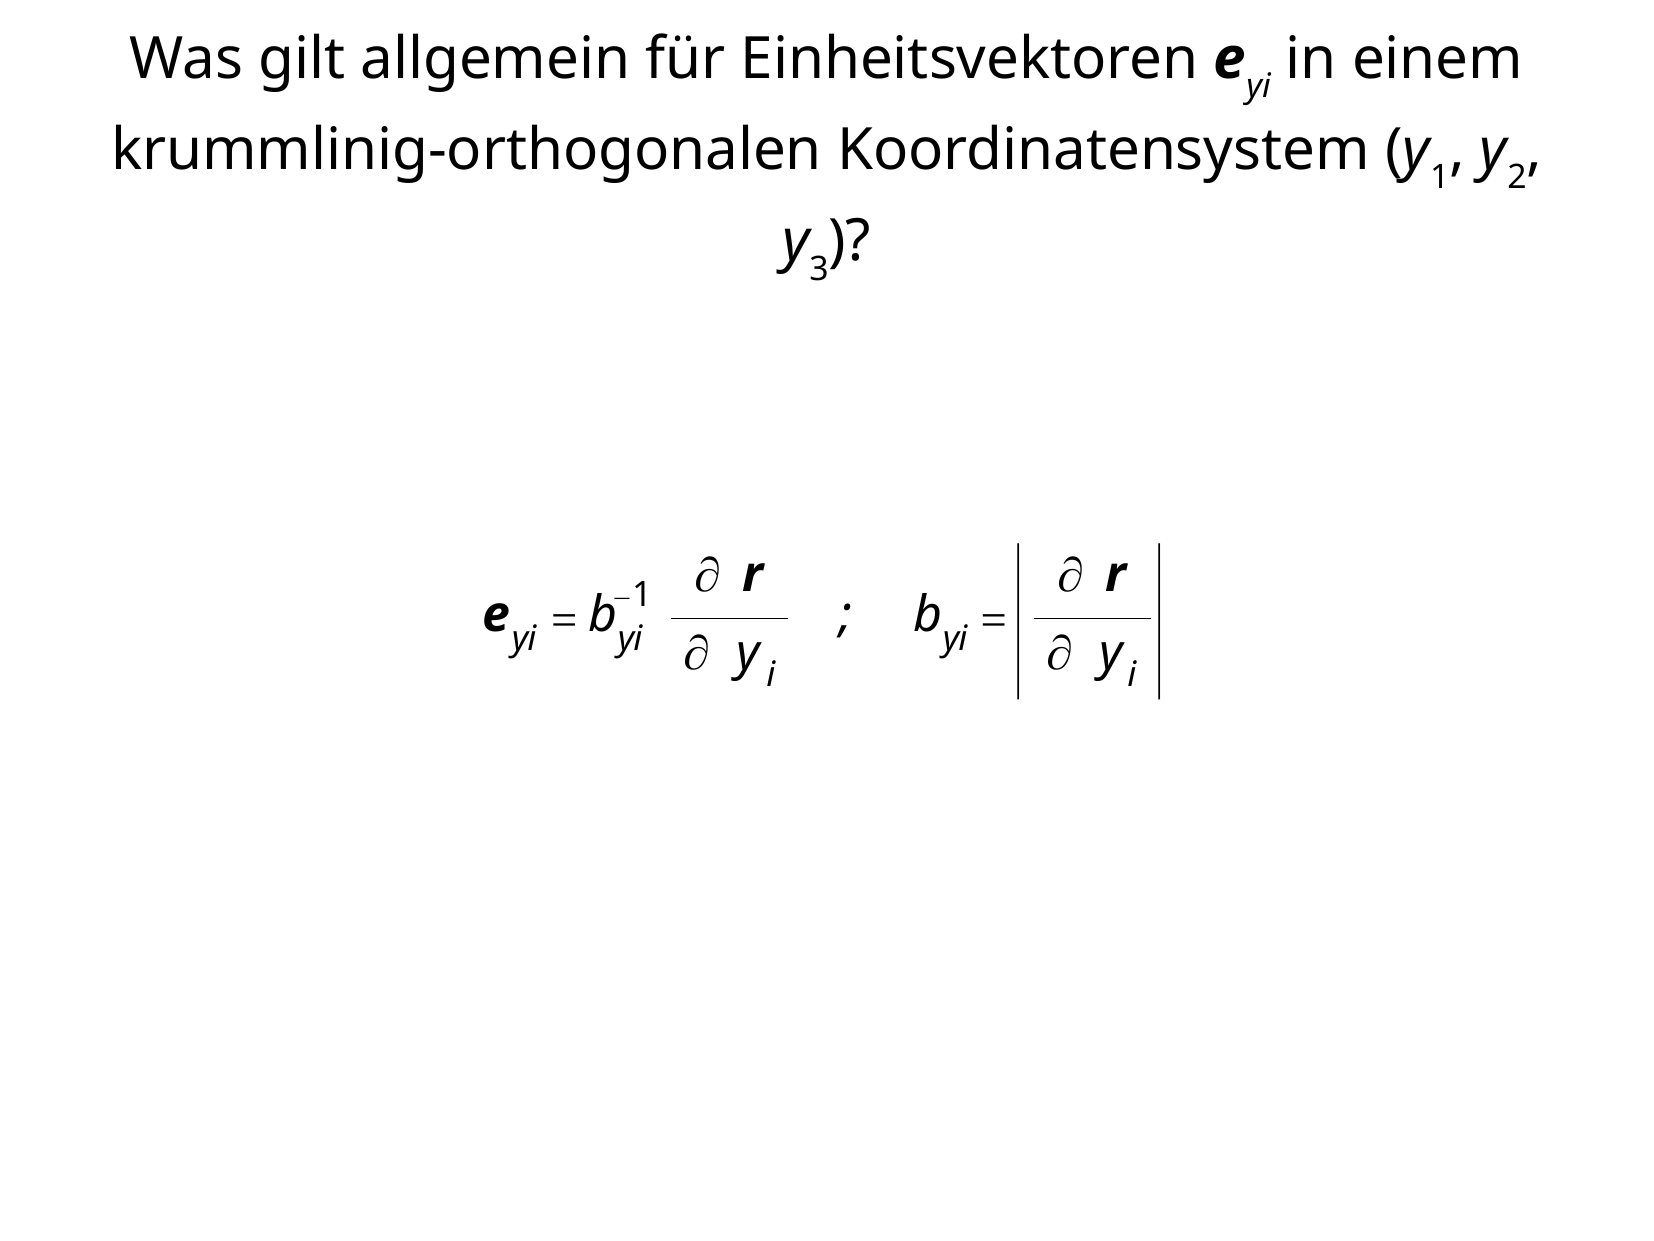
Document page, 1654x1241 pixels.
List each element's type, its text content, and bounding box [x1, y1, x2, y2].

title Was gilt allgemein für Einheitsvektoren eyi in einem krummlinig-orthogonalen Koordinatensystem (y1, y2, y3)? [82, 49, 1571, 257]
chart [475, 541, 1178, 700]
